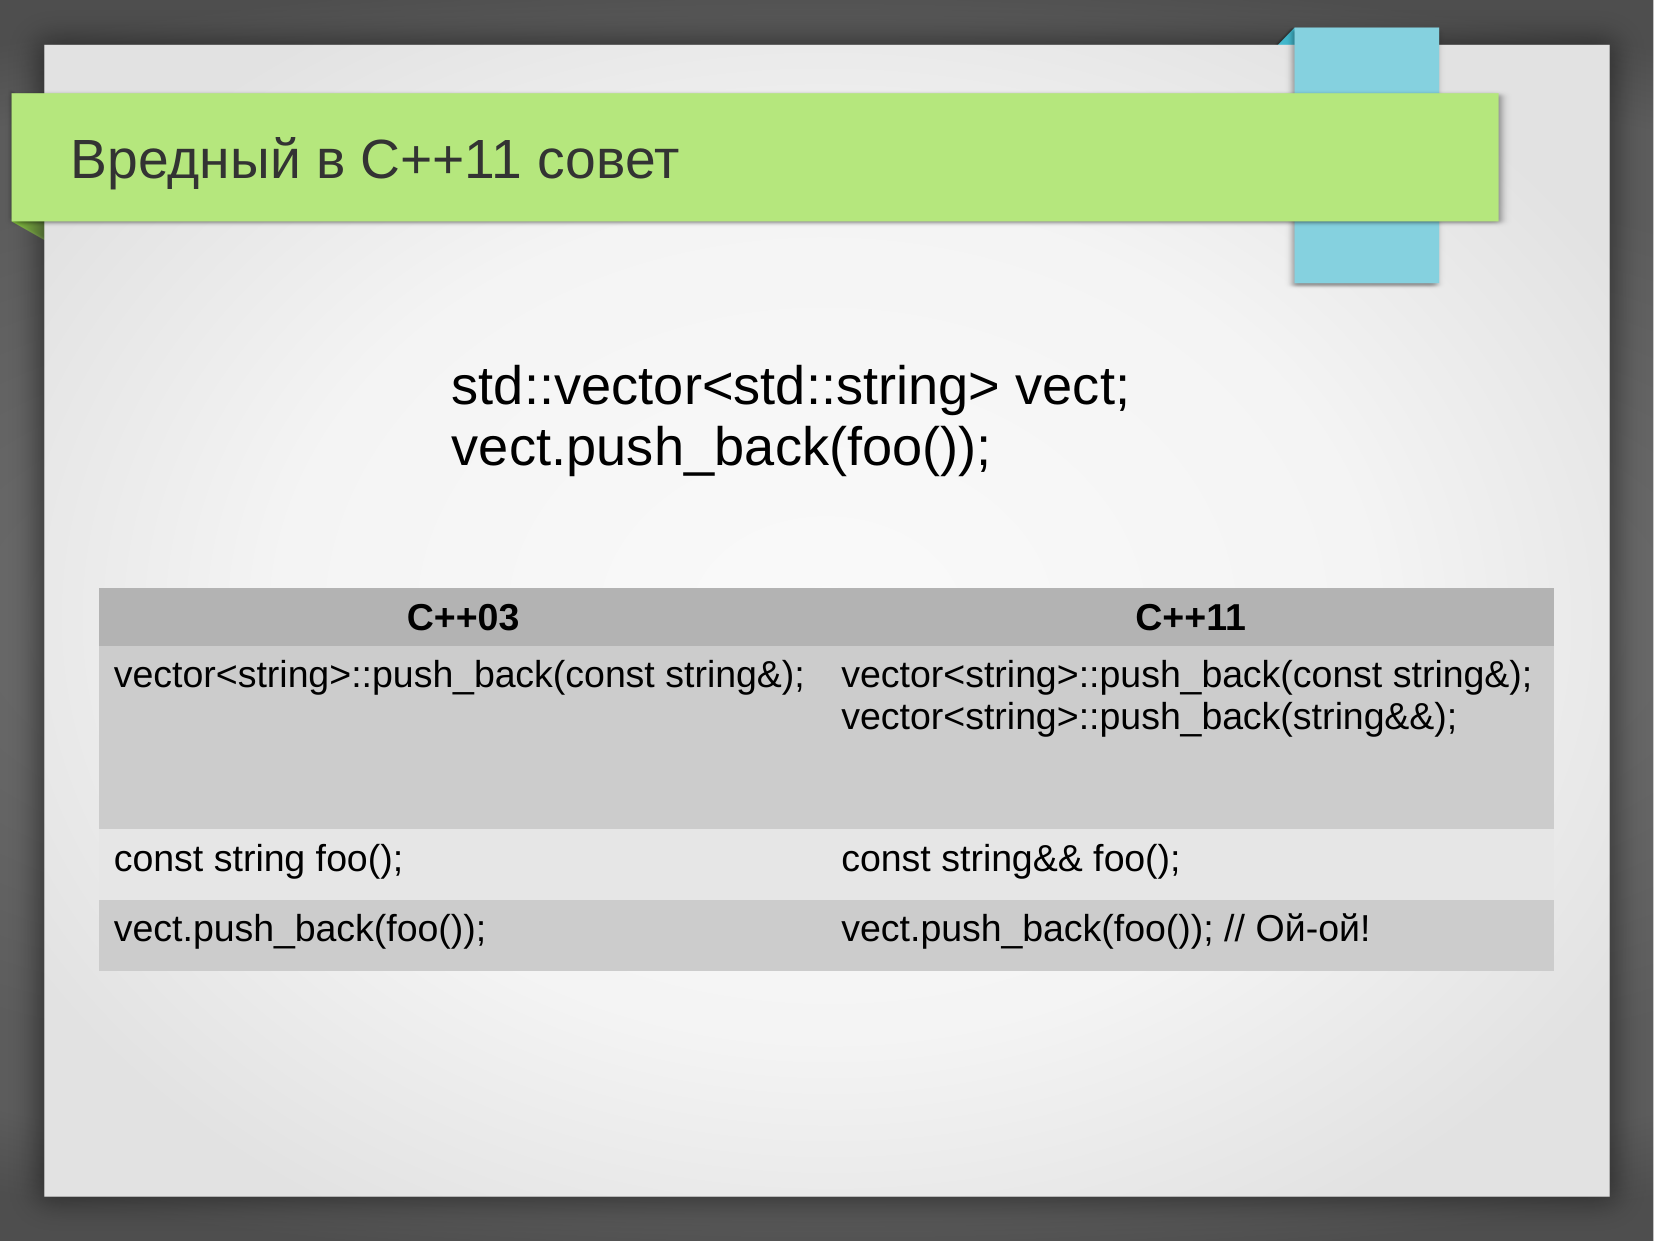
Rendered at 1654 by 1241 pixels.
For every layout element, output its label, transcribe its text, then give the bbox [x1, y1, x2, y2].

table_cell vector<string>::push_back(const string&); vector<string>::push_back(string&&); [827, 646, 1554, 829]
text_box std::vector<std::string> vect; vect.push_back(foo()); [437, 348, 1146, 485]
table_cell const string foo(); [99, 829, 827, 900]
table_cell vect.push_back(foo()); // Ой-ой! [827, 900, 1554, 971]
table_header C++03 [99, 588, 827, 646]
title Вредный в С++11 совет [70, 106, 1229, 213]
table_cell vect.push_back(foo()); [99, 900, 827, 971]
table_cell vector<string>::push_back(const string&); [99, 646, 827, 829]
picture [0, 0, 1654, 1241]
table_cell const string&& foo(); [827, 829, 1554, 900]
table_header C++11 [827, 588, 1554, 646]
